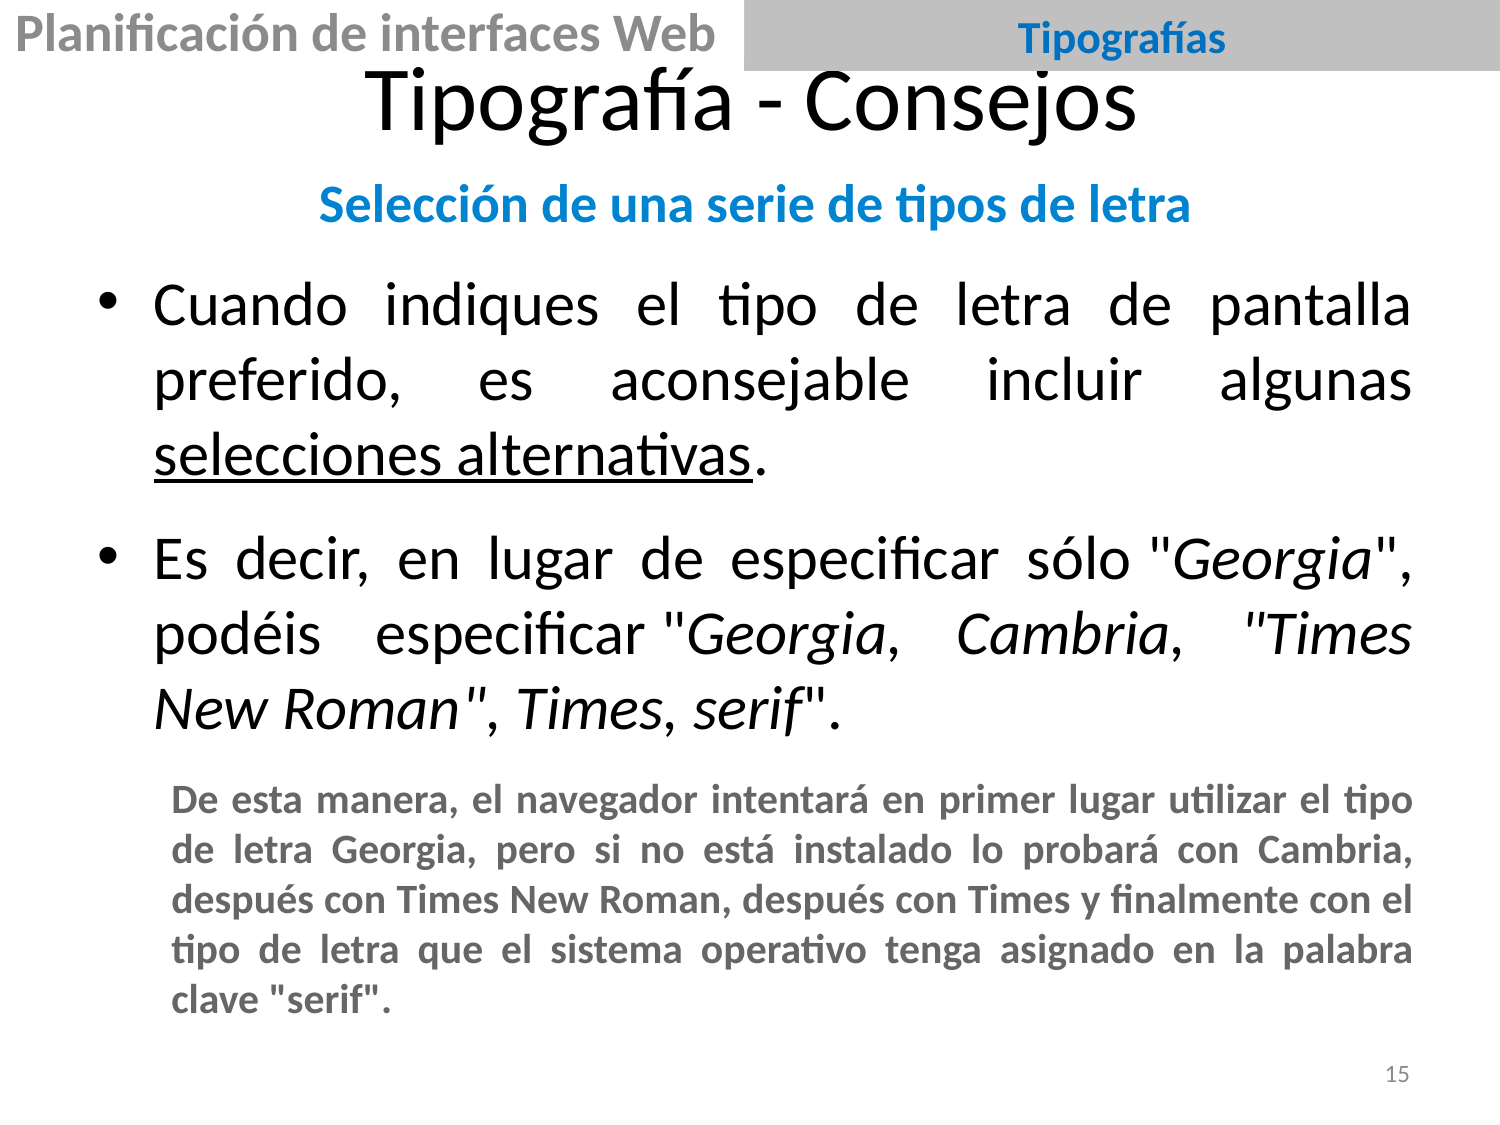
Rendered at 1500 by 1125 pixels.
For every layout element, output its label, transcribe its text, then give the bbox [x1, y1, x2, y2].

slide_number <número> [1074, 1042, 1425, 1103]
title Tipografía - Consejos [76, 60, 1427, 188]
title Tipografías [744, 0, 1500, 71]
title Planificación de interfaces Web [0, 0, 745, 60]
list Selección de una serie de tipos de letra Cuando indiques el tipo de letra de pantalla preferido, es aconsejable incluir algunas selecciones alternativas. Es decir, en lugar de especificar sólo "Georgia", podéis especificar "Georgia, Cambria, "Times New Roman", Times, serif". De esta manera, el navegador intentará en primer lugar utilizar el tipo de letra Georgia, pero si no está instalado lo probará con Cambria, después con Times New Roman, después con Times y finalmente con el tipo de letra que el sistema operativo tenga asignado en la palabra clave "serif". [82, 160, 1430, 1016]
